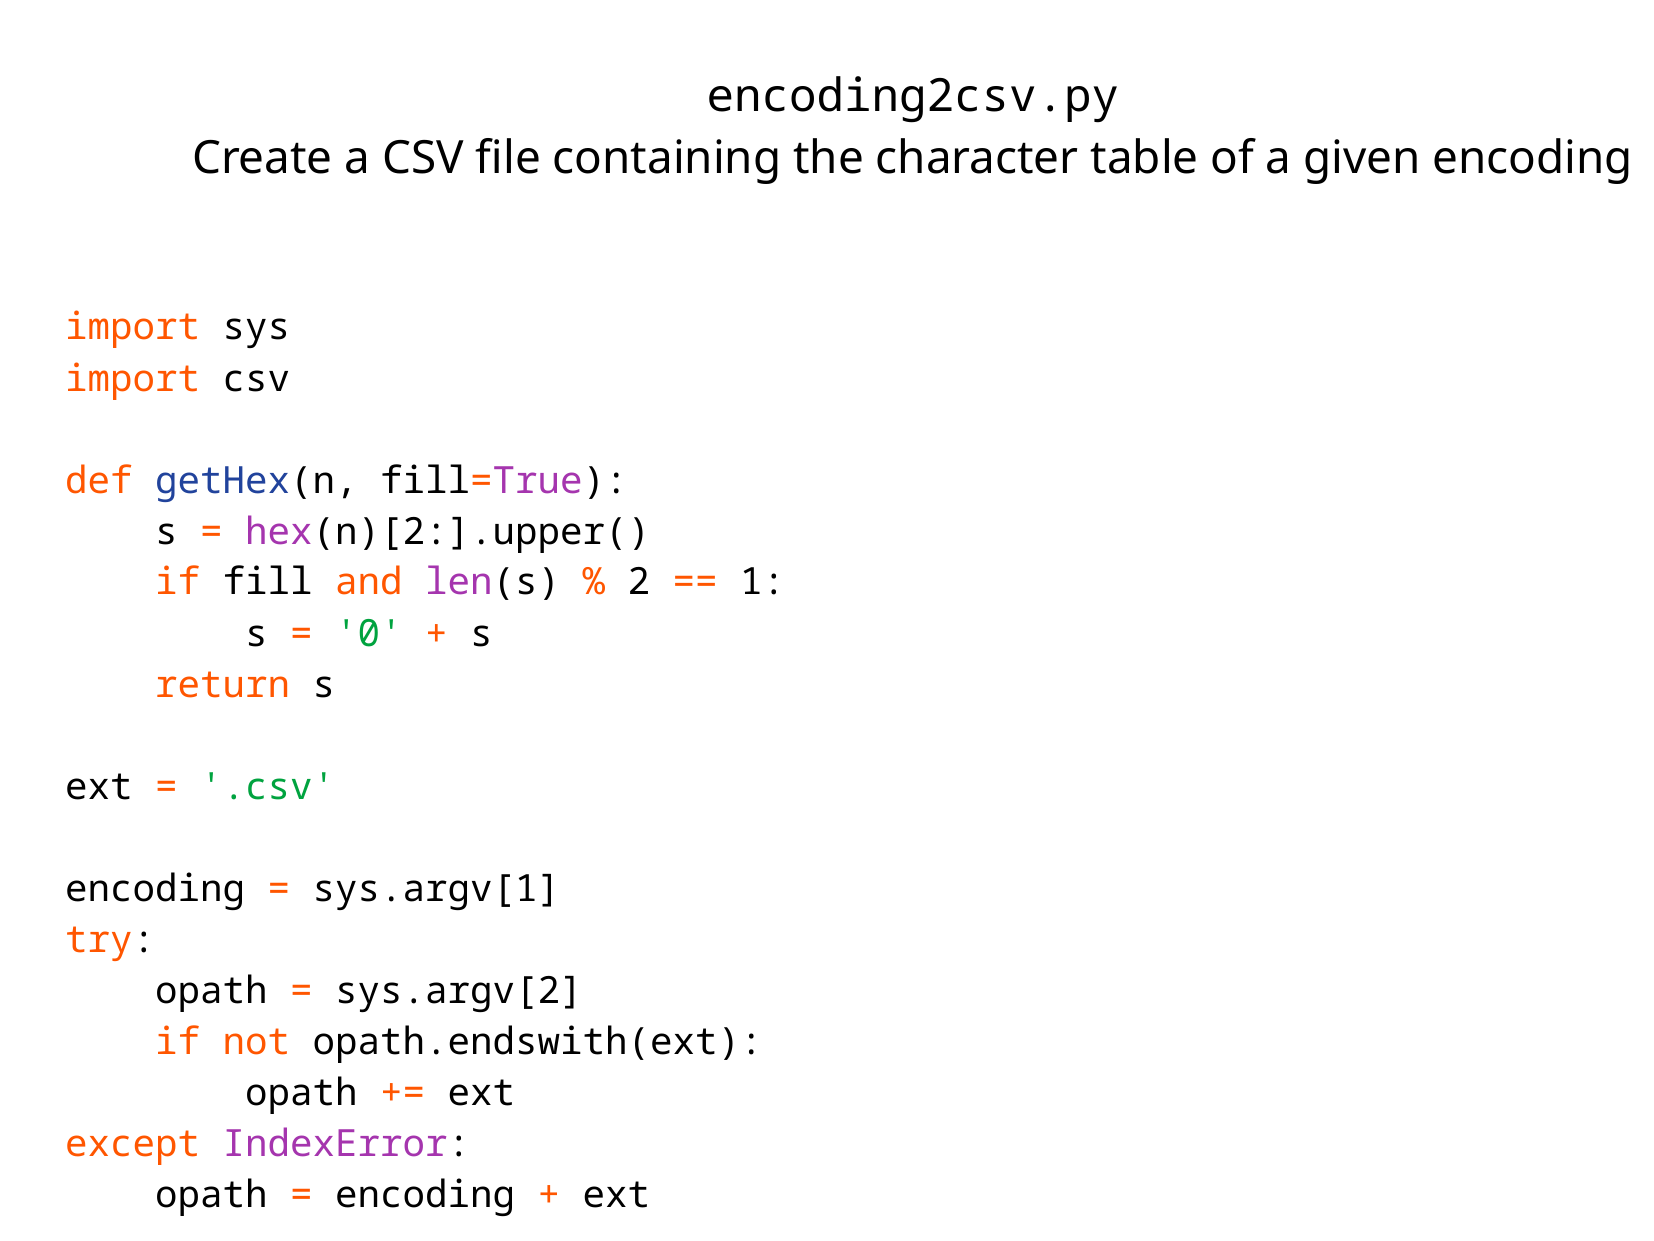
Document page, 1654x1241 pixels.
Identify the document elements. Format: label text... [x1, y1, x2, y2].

text_box import sys import csv def getHex(n, fill=True): s = hex(n)[2:].upper() if fill and len(s) % 2 == 1: s = '0' + s return s ext = '.csv' encoding = sys.argv[1] try: opath = sys.argv[2] if not opath.endswith(ext): opath += ext except IndexError: opath = encoding + ext writer = csv.writer(open(opath, 'wb')) [50, 292, 935, 1178]
text_box encoding2csv.py Create a CSV file containing the character table of a given encoding [177, 54, 1515, 198]
